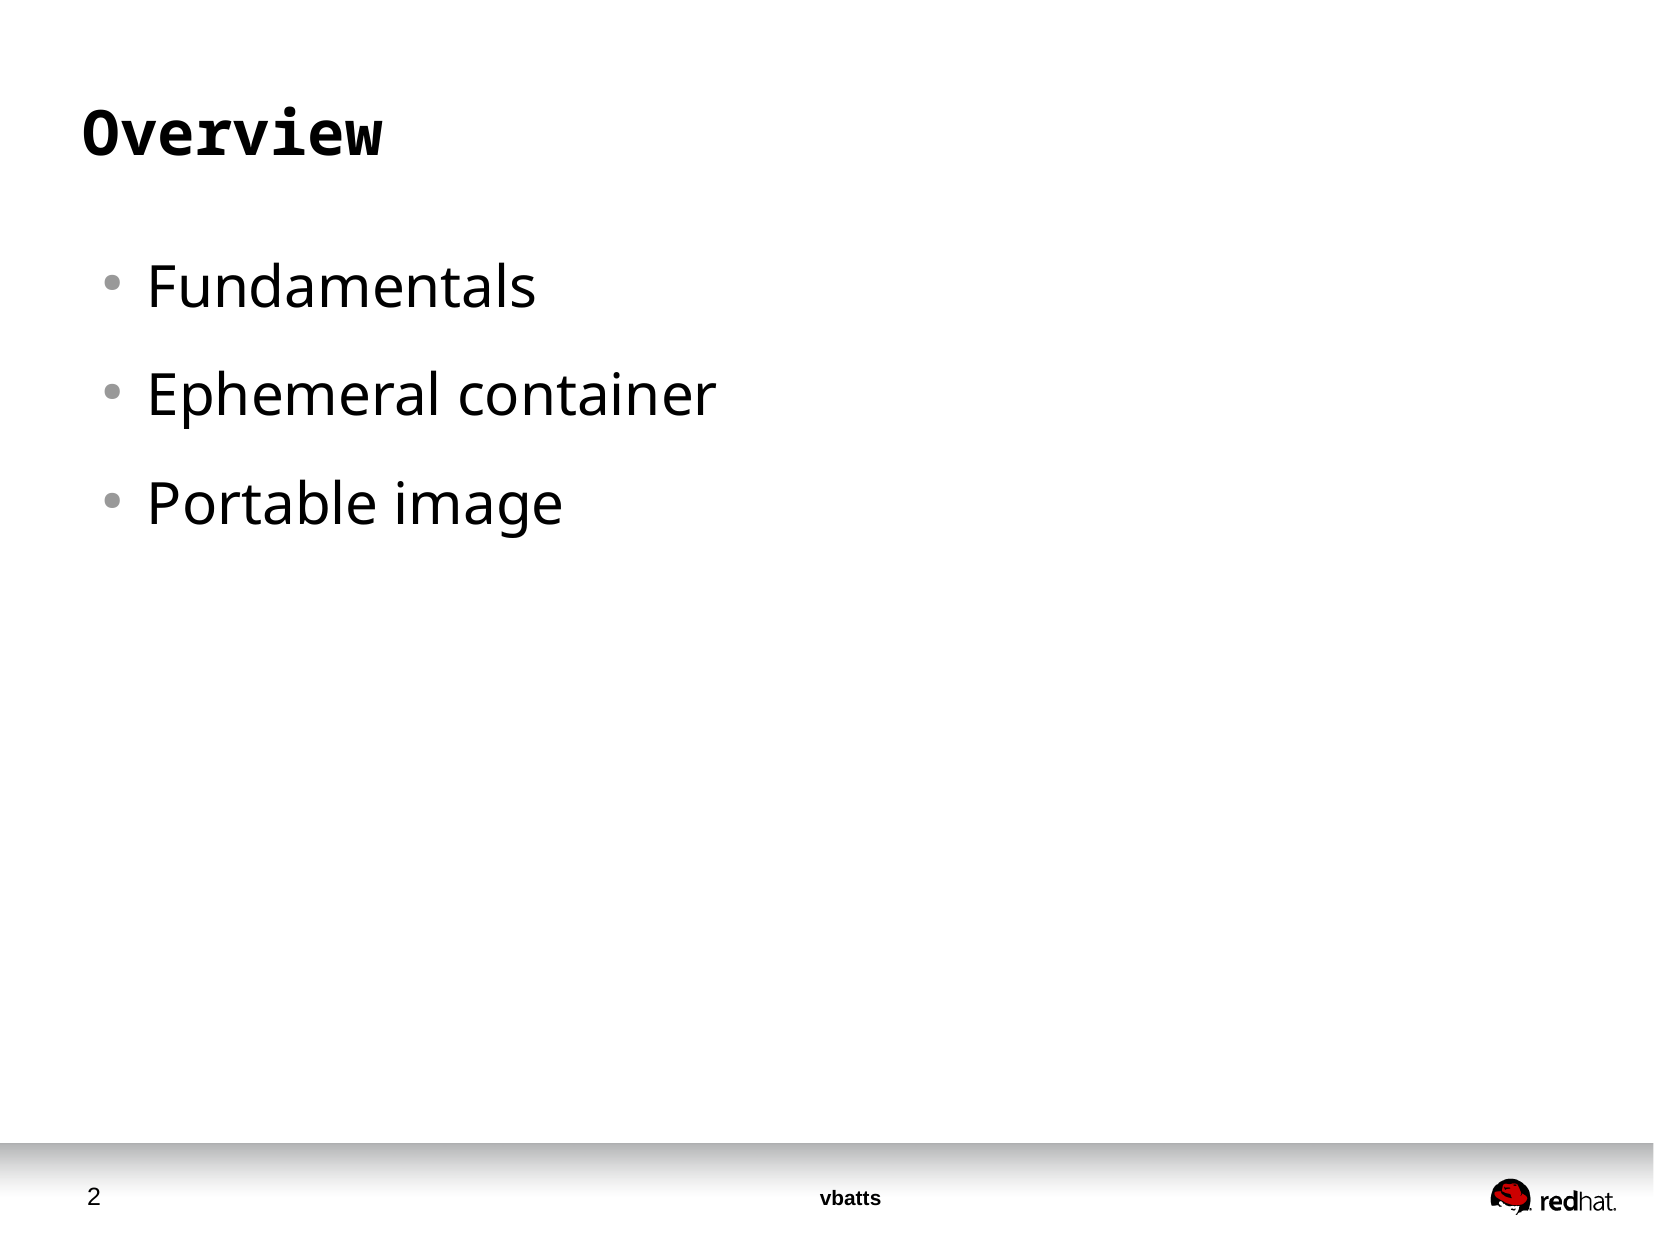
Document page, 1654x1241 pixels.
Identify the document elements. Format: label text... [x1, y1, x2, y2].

picture [0, 1143, 1654, 1241]
list Fundamentals Ephemeral container Portable image [86, 244, 1576, 950]
title Overview [82, 37, 1571, 226]
